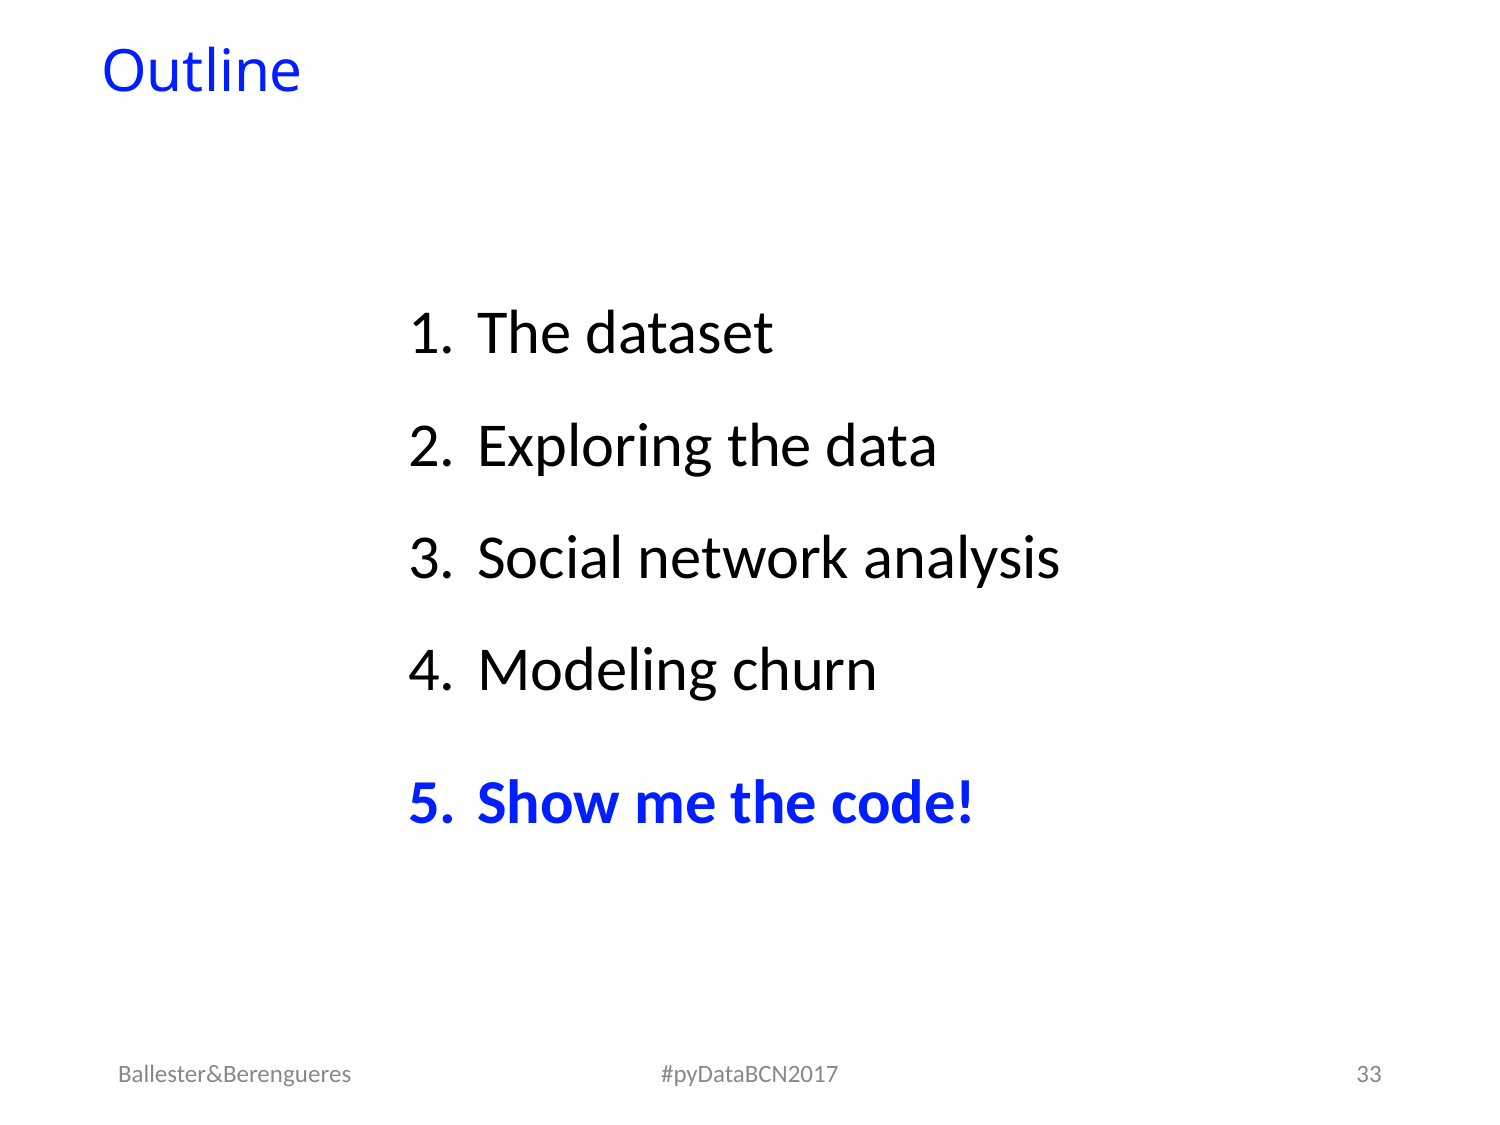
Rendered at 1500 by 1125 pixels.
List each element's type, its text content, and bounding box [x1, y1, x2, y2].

title Outline [86, 32, 1425, 114]
slide_number Ballester&Berengueres [103, 1042, 441, 1103]
slide_number <number> [1059, 1042, 1397, 1103]
list The dataset Exploring the data Social network analysis Modeling churn Show me the code! [387, 246, 1113, 961]
footer #pyDataBCN2017 [496, 1042, 1004, 1103]
